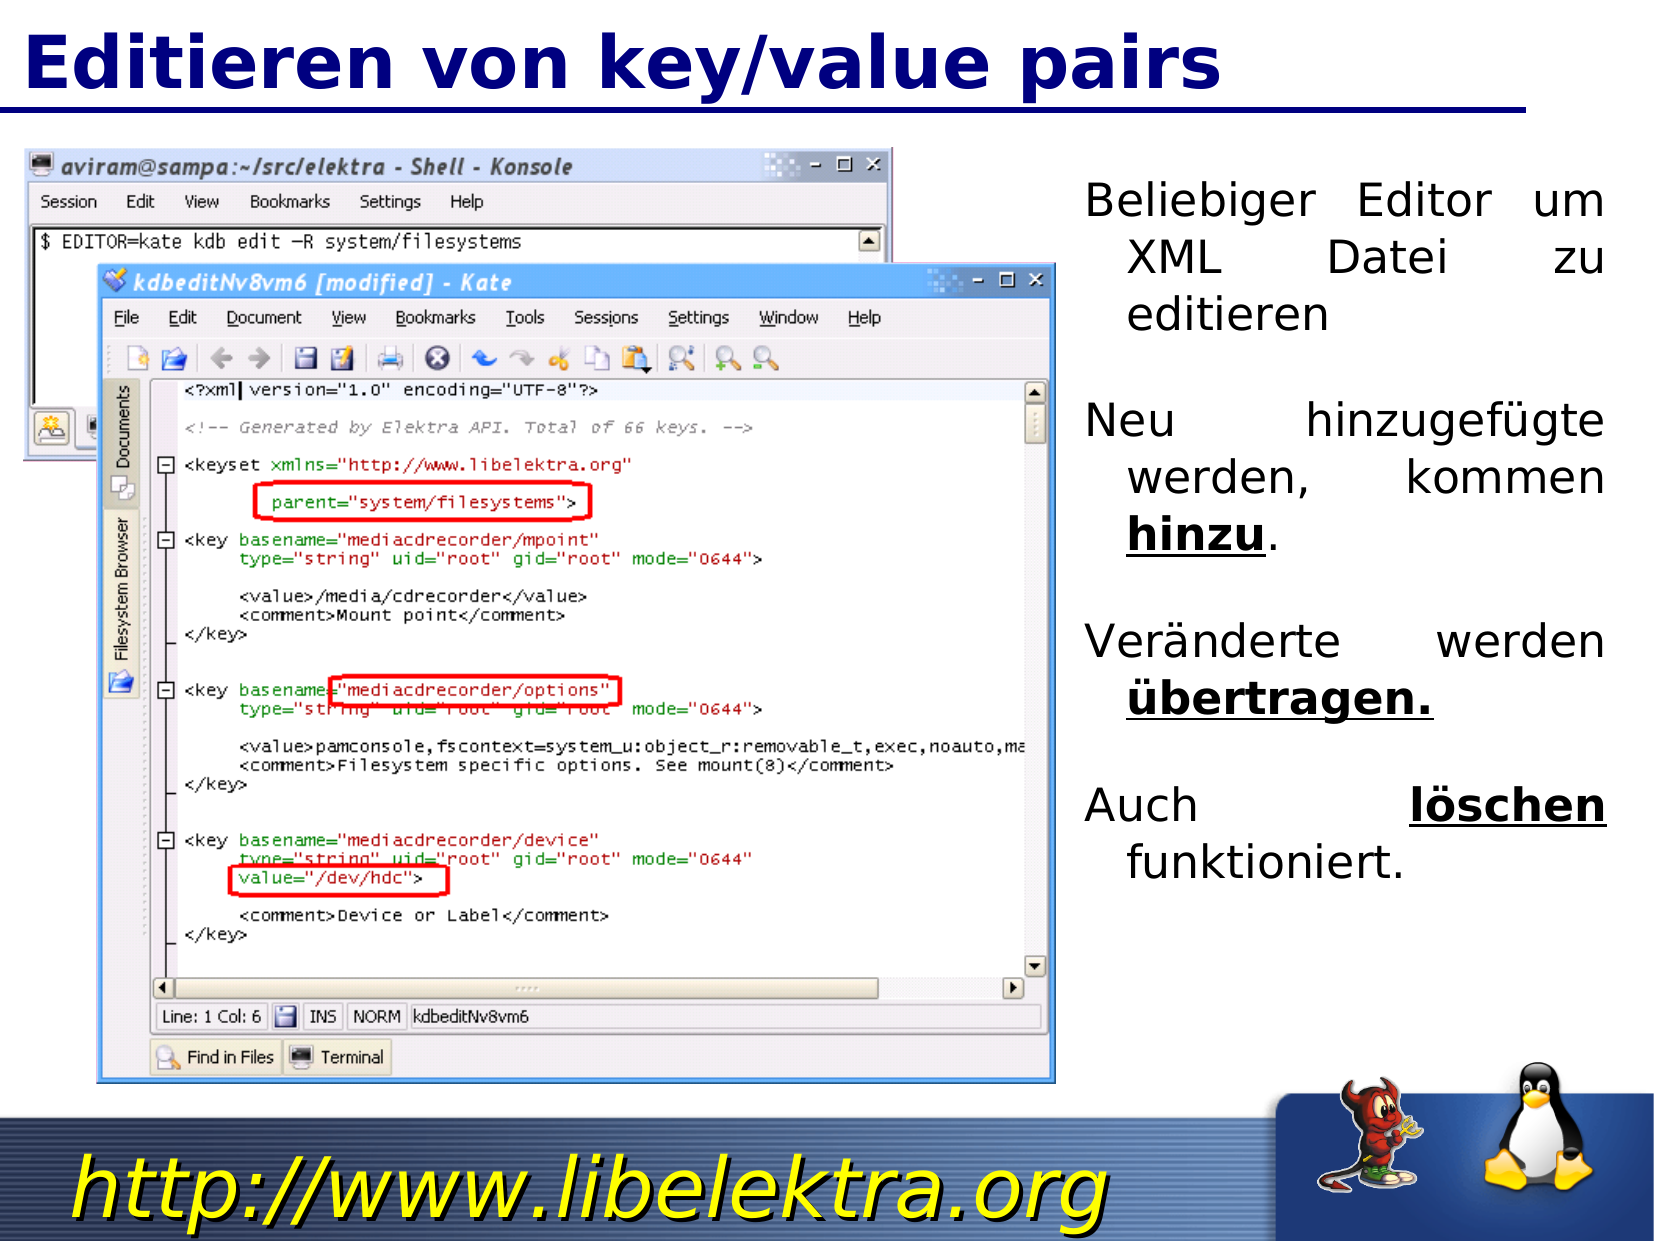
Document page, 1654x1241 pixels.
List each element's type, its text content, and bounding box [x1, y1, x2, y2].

list Beliebiger Editor um XML Datei zu editieren Neu hinzugefügte werden, kommen hinzu. Veränderte werden übertragen. Auch löschen funktioniert. [1069, 162, 1622, 1000]
picture [0, 147, 1654, 1241]
text_box Editieren von key/value pairs [22, 14, 1611, 111]
